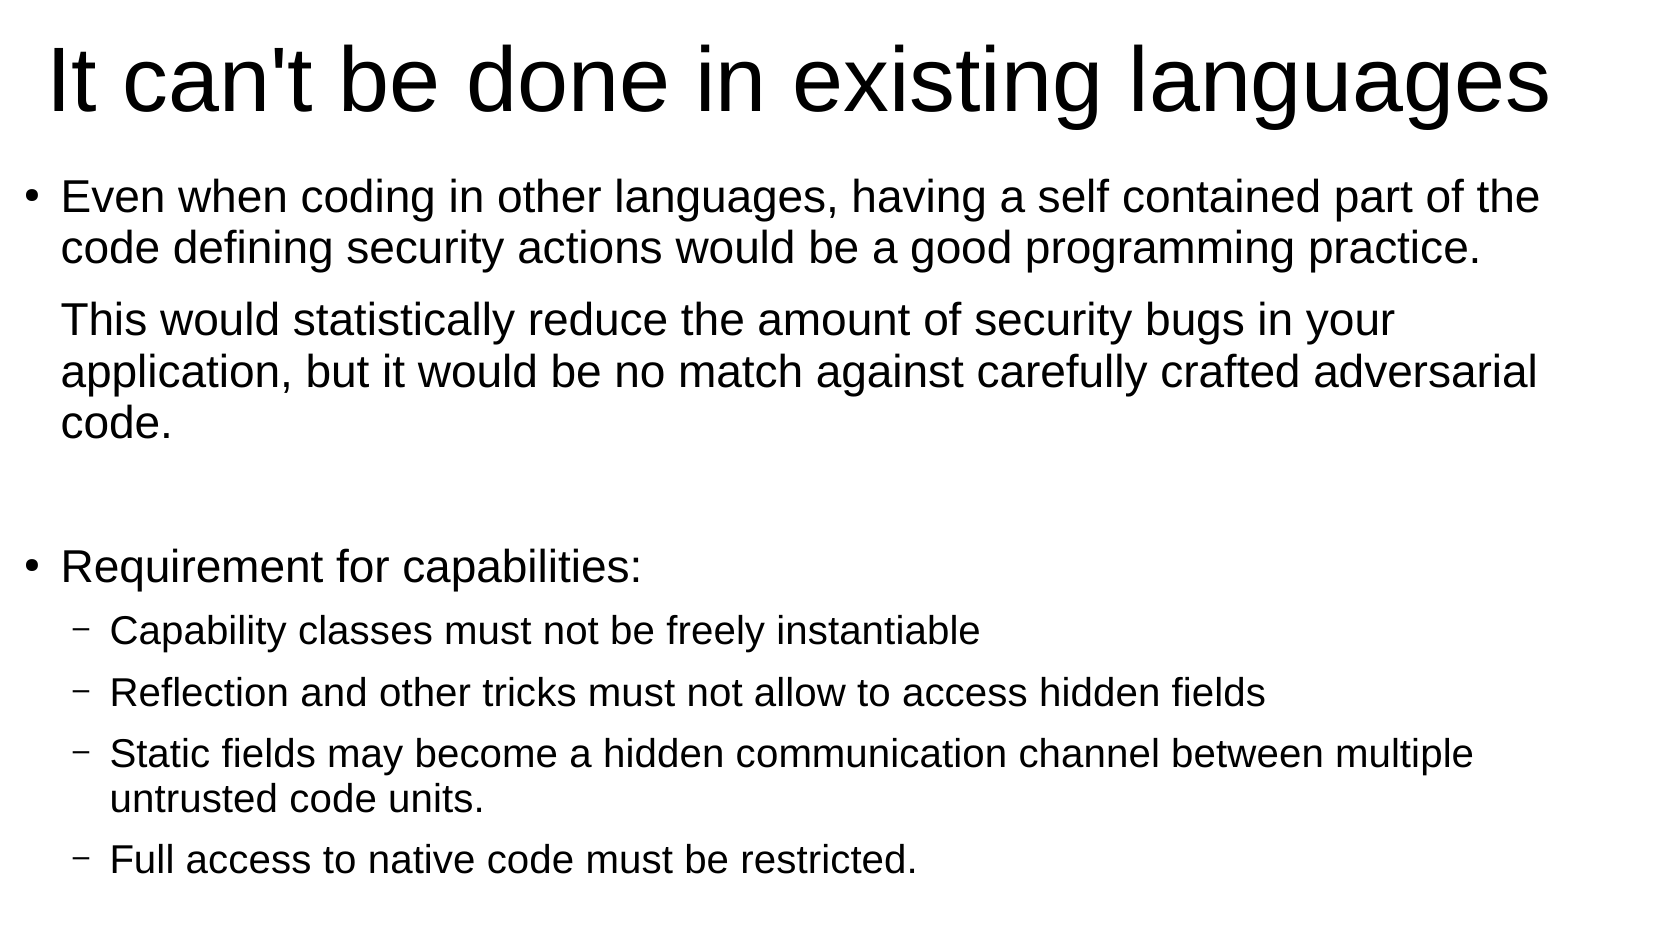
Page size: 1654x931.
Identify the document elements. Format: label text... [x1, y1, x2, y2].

title It can't be done in existing languages [29, 0, 1571, 170]
list Even when coding in other languages, having a self contained part of the code defining security actions would be a good programming practice. This would statistically reduce the amount of security bugs in your application, but it would be no match against carefully crafted adversarial code. Requirement for capabilities: Capability classes must not be freely instantiable Reflection and other tricks must not allow to access hidden fields Static fields may become a hidden communication channel between multiple untrusted code units. Full access to native code must be restricted. [11, 170, 1583, 883]
